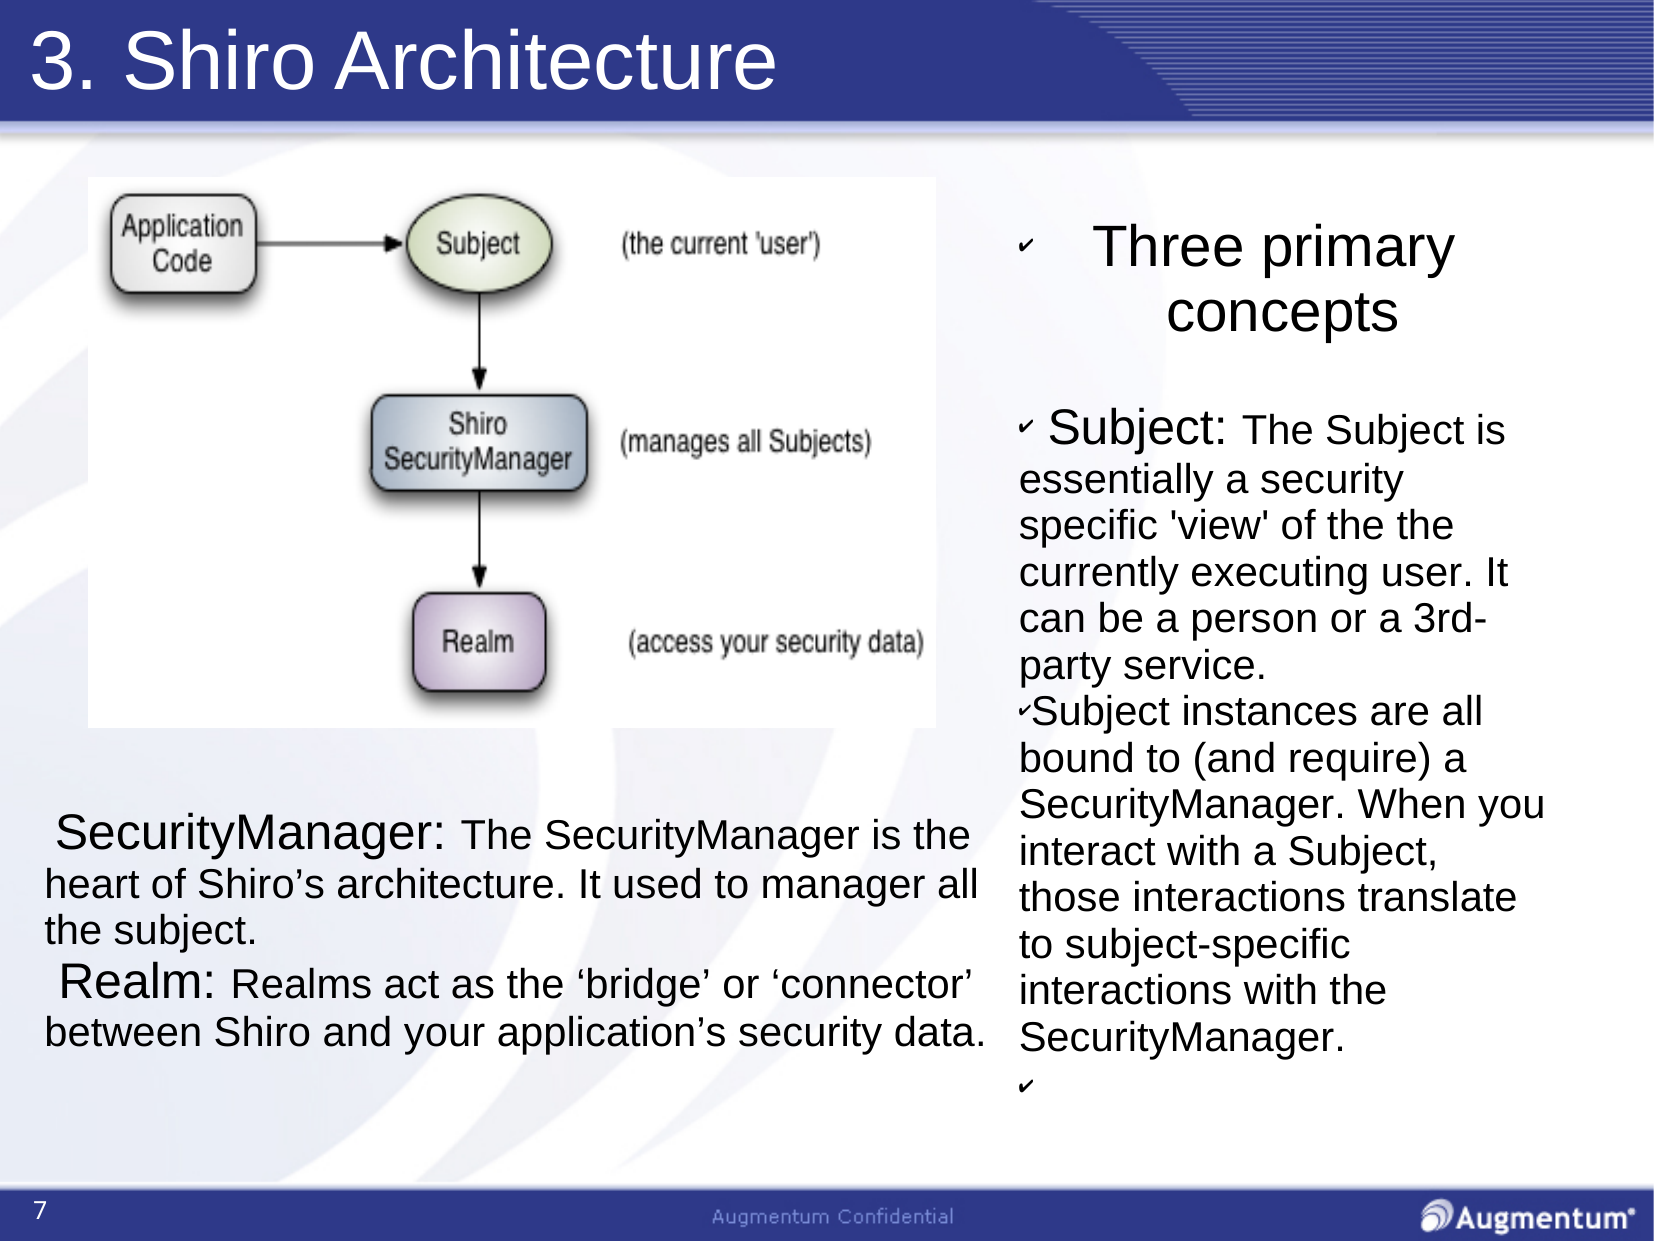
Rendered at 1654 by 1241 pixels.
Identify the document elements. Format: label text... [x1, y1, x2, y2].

picture [0, 0, 1654, 1241]
text_box SecurityManager: The SecurityManager is the heart of Shiro’s architecture. It used to manager all the subject. Realm: Realms act as the ‘bridge’ or ‘connector’ between Shiro and your application’s security data. [29, 797, 1004, 1123]
text_box Three primary concepts Subject: The Subject is essentially a security specific 'view' of the the currently executing user. It can be a person or a 3rd-party service. Subject instances are all bound to (and require) a SecurityManager. When you interact with a Subject, those interactions translate to subject-specific interactions with the SecurityManager. [1003, 206, 1565, 1071]
title 3. Shiro Architecture [29, 7, 1532, 114]
